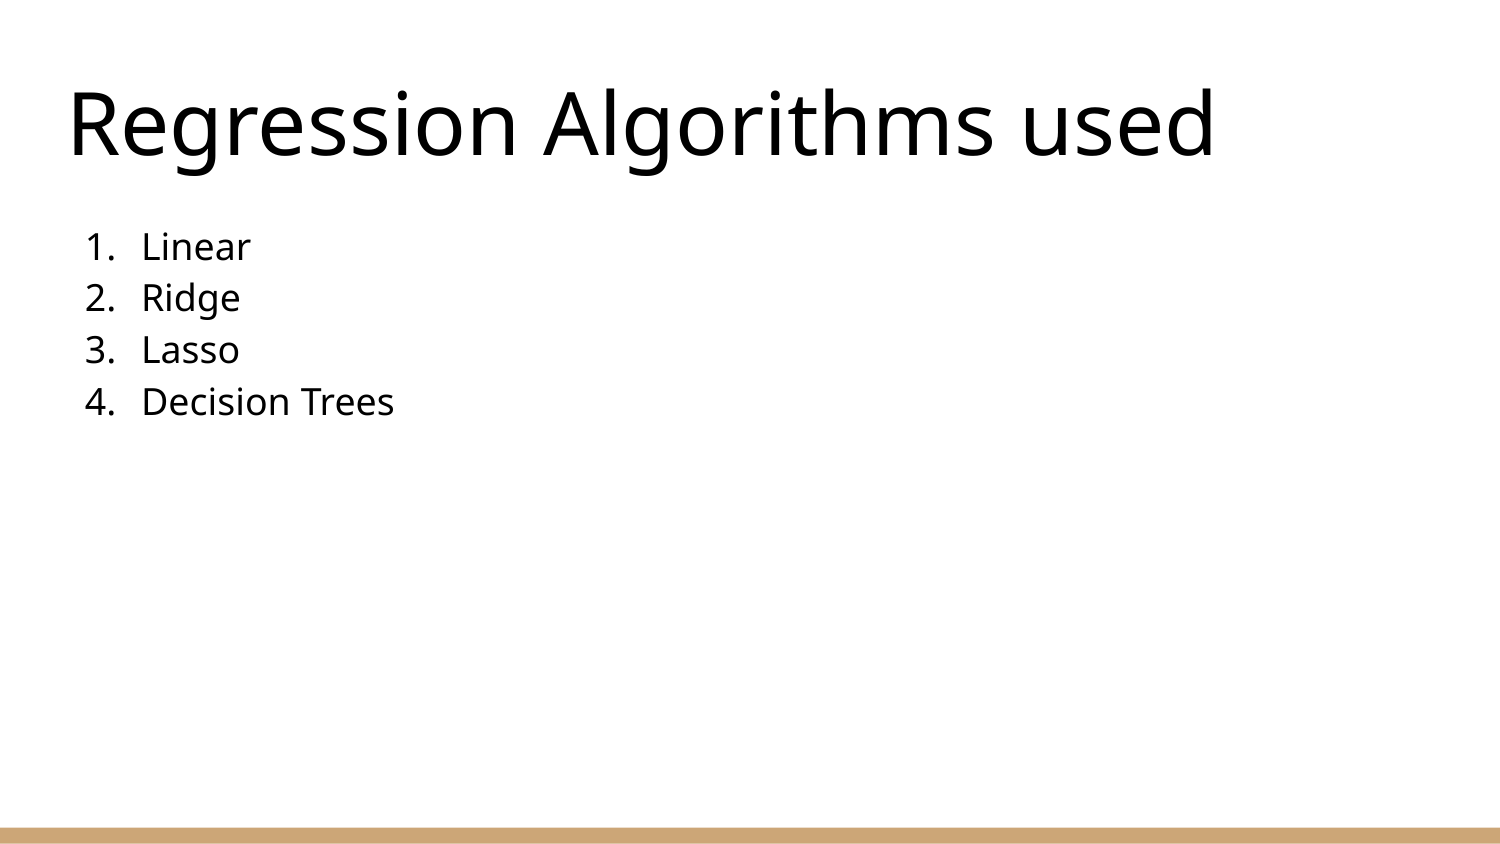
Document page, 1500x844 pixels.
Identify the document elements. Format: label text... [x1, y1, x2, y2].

title Regression Algorithms used [51, 51, 1449, 189]
list Linear Ridge Lasso Decision Trees [51, 200, 1449, 752]
